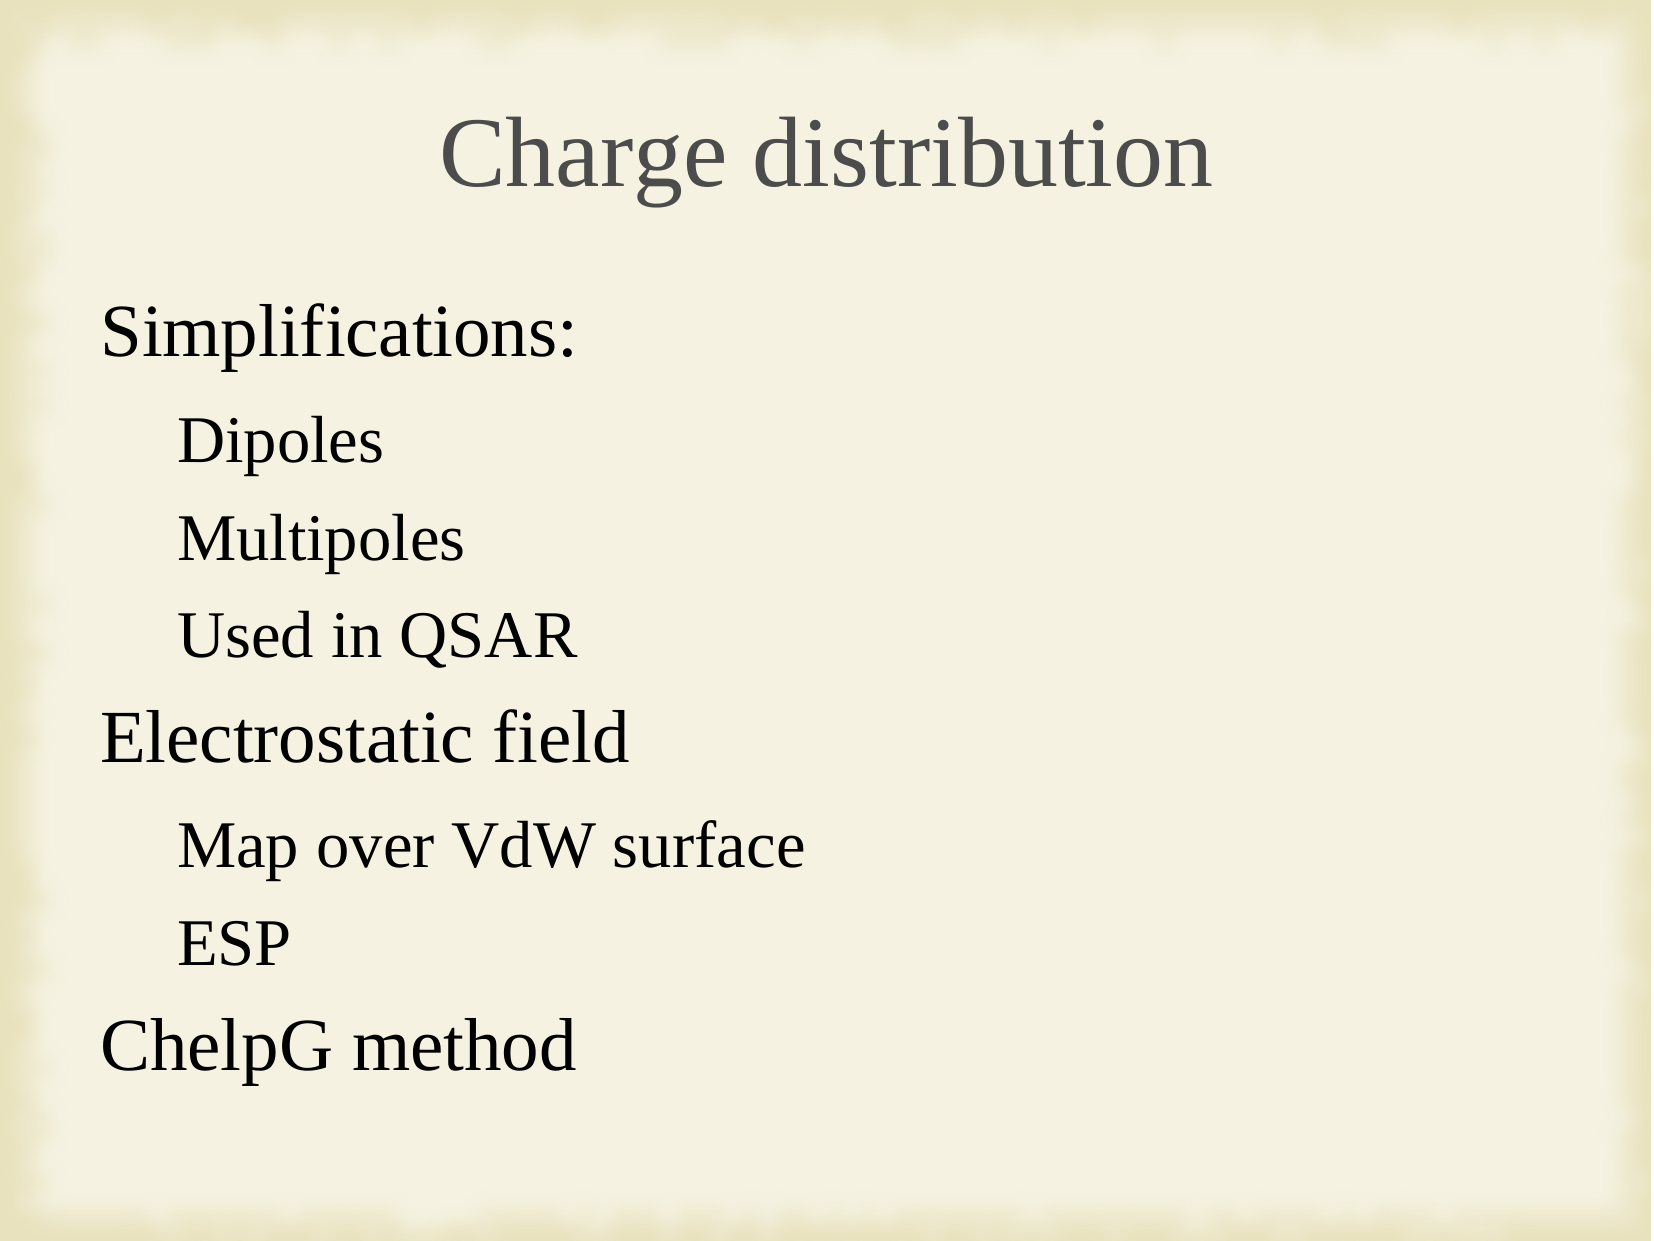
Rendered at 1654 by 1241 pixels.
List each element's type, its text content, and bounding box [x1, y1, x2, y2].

title Charge distribution [82, 56, 1571, 250]
list Simplifications: Dipoles Multipoles Used in QSAR Electrostatic field Map over VdW surface ESP ChelpG method [82, 290, 1571, 1094]
picture [0, 0, 1651, 1241]
